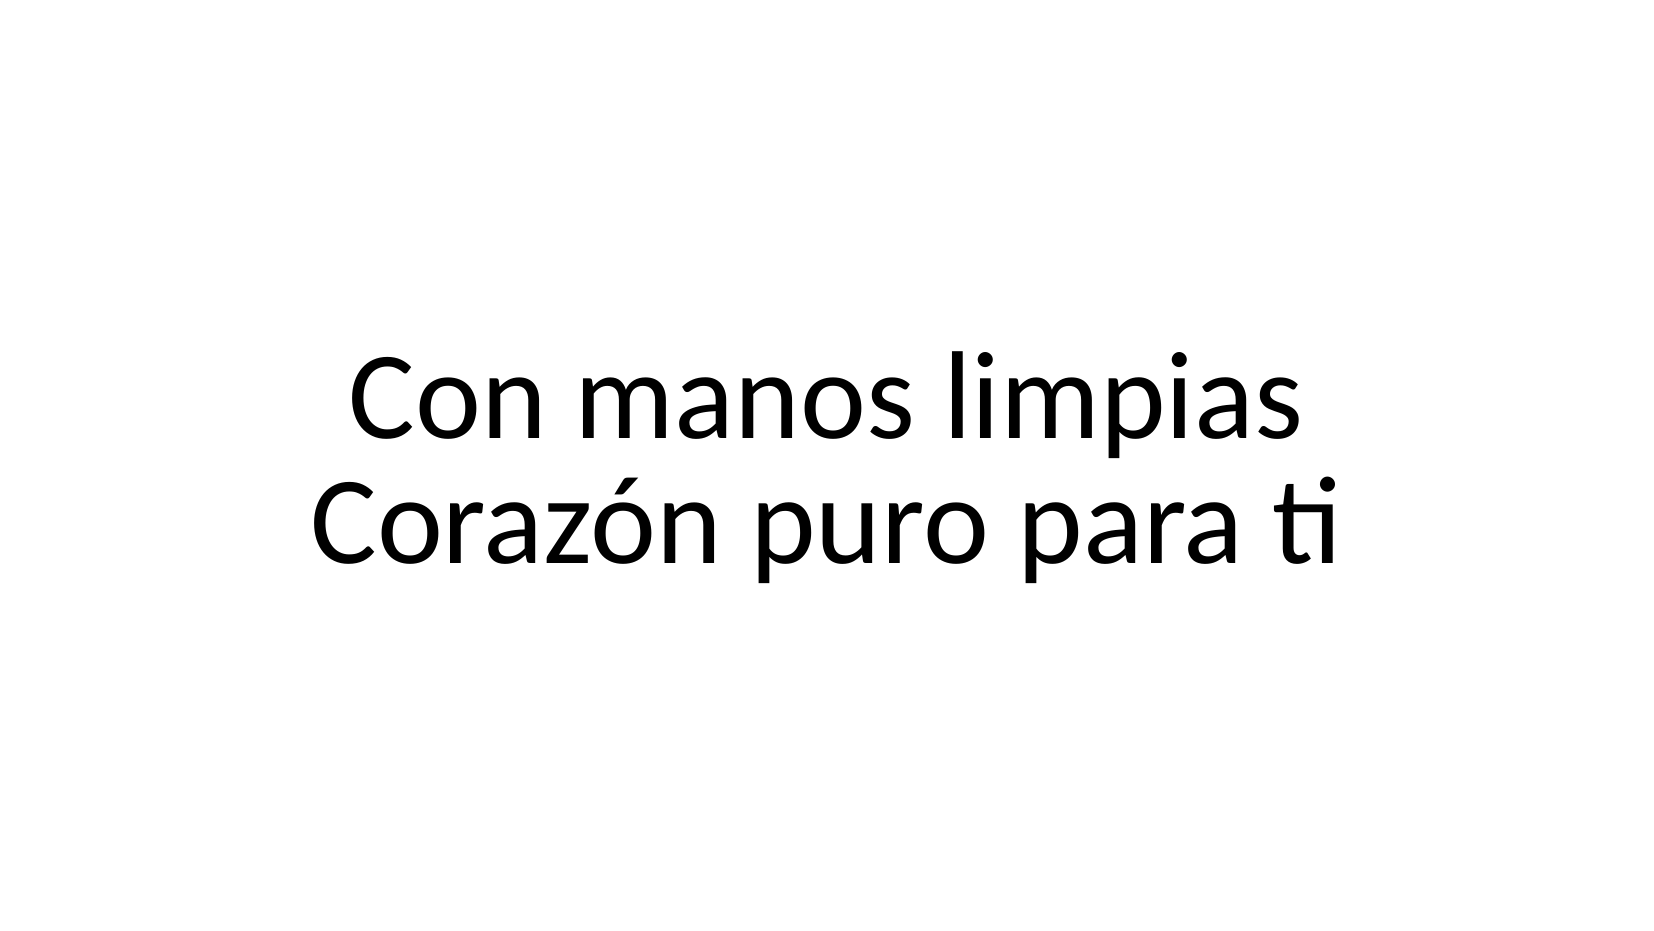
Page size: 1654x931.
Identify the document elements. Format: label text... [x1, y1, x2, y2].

title Con manos limpias Corazón puro para ti [0, 0, 1654, 931]
